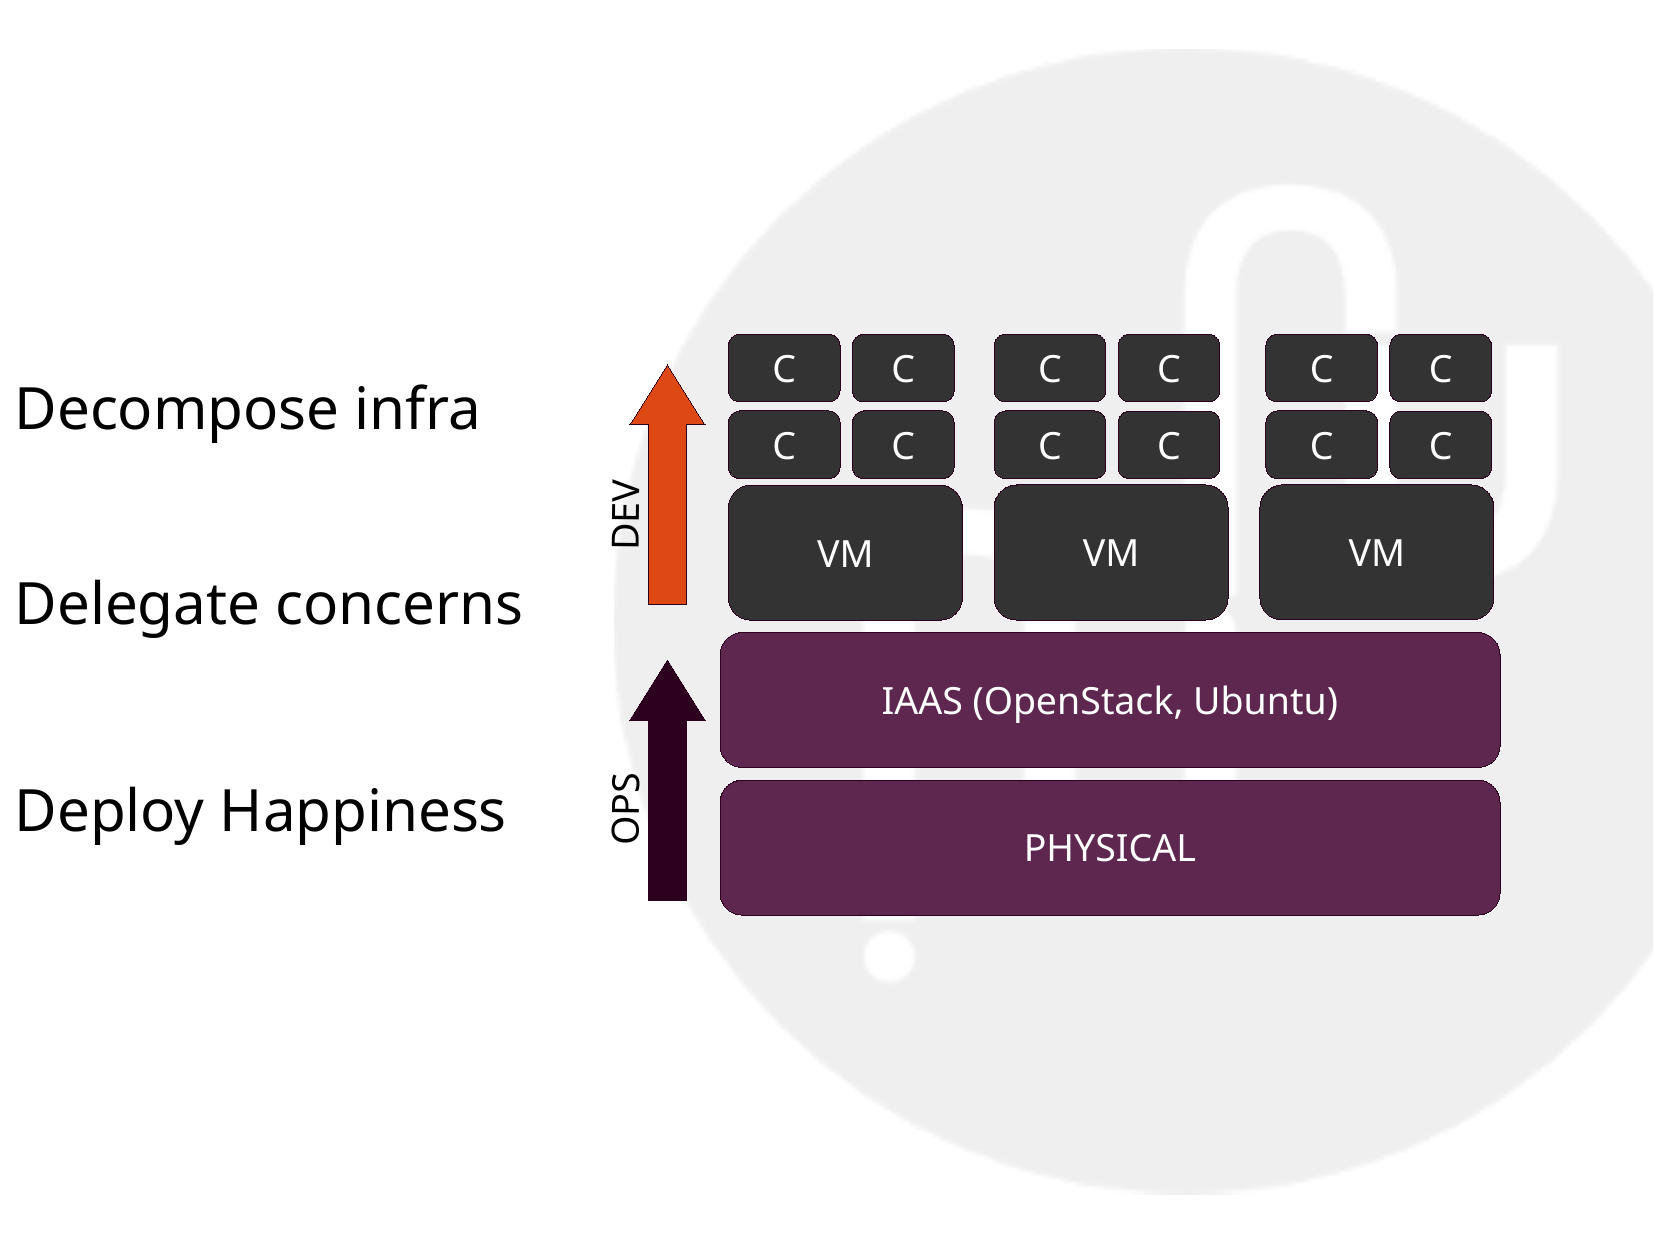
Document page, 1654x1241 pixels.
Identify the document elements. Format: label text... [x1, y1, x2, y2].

text_box DEV [591, 460, 650, 566]
text_box C [1118, 411, 1220, 479]
text_box [629, 364, 706, 605]
subtitle [82, 49, 1571, 1010]
text_box Deploy Happiness [0, 761, 503, 843]
text_box C [1265, 334, 1378, 402]
text_box VM [1259, 484, 1494, 620]
text_box C [728, 410, 841, 479]
text_box IAAS (OpenStack, Ubuntu) [720, 632, 1501, 768]
picture [614, 49, 1654, 1195]
text_box [629, 660, 706, 901]
text_box C [1389, 411, 1492, 479]
text_box Decompose infra [0, 360, 479, 441]
text_box Delegate concerns [0, 554, 521, 636]
text_box C [852, 410, 955, 479]
text_box VM [728, 485, 963, 621]
text_box PHYSICAL [720, 780, 1501, 916]
text_box C [994, 334, 1106, 402]
text_box C [994, 410, 1106, 479]
text_box C [1118, 334, 1220, 402]
text_box C [1389, 334, 1492, 402]
text_box OPS [591, 757, 650, 861]
text_box C [728, 334, 841, 402]
text_box C [852, 334, 955, 402]
text_box VM [994, 484, 1229, 621]
text_box C [1265, 410, 1378, 479]
